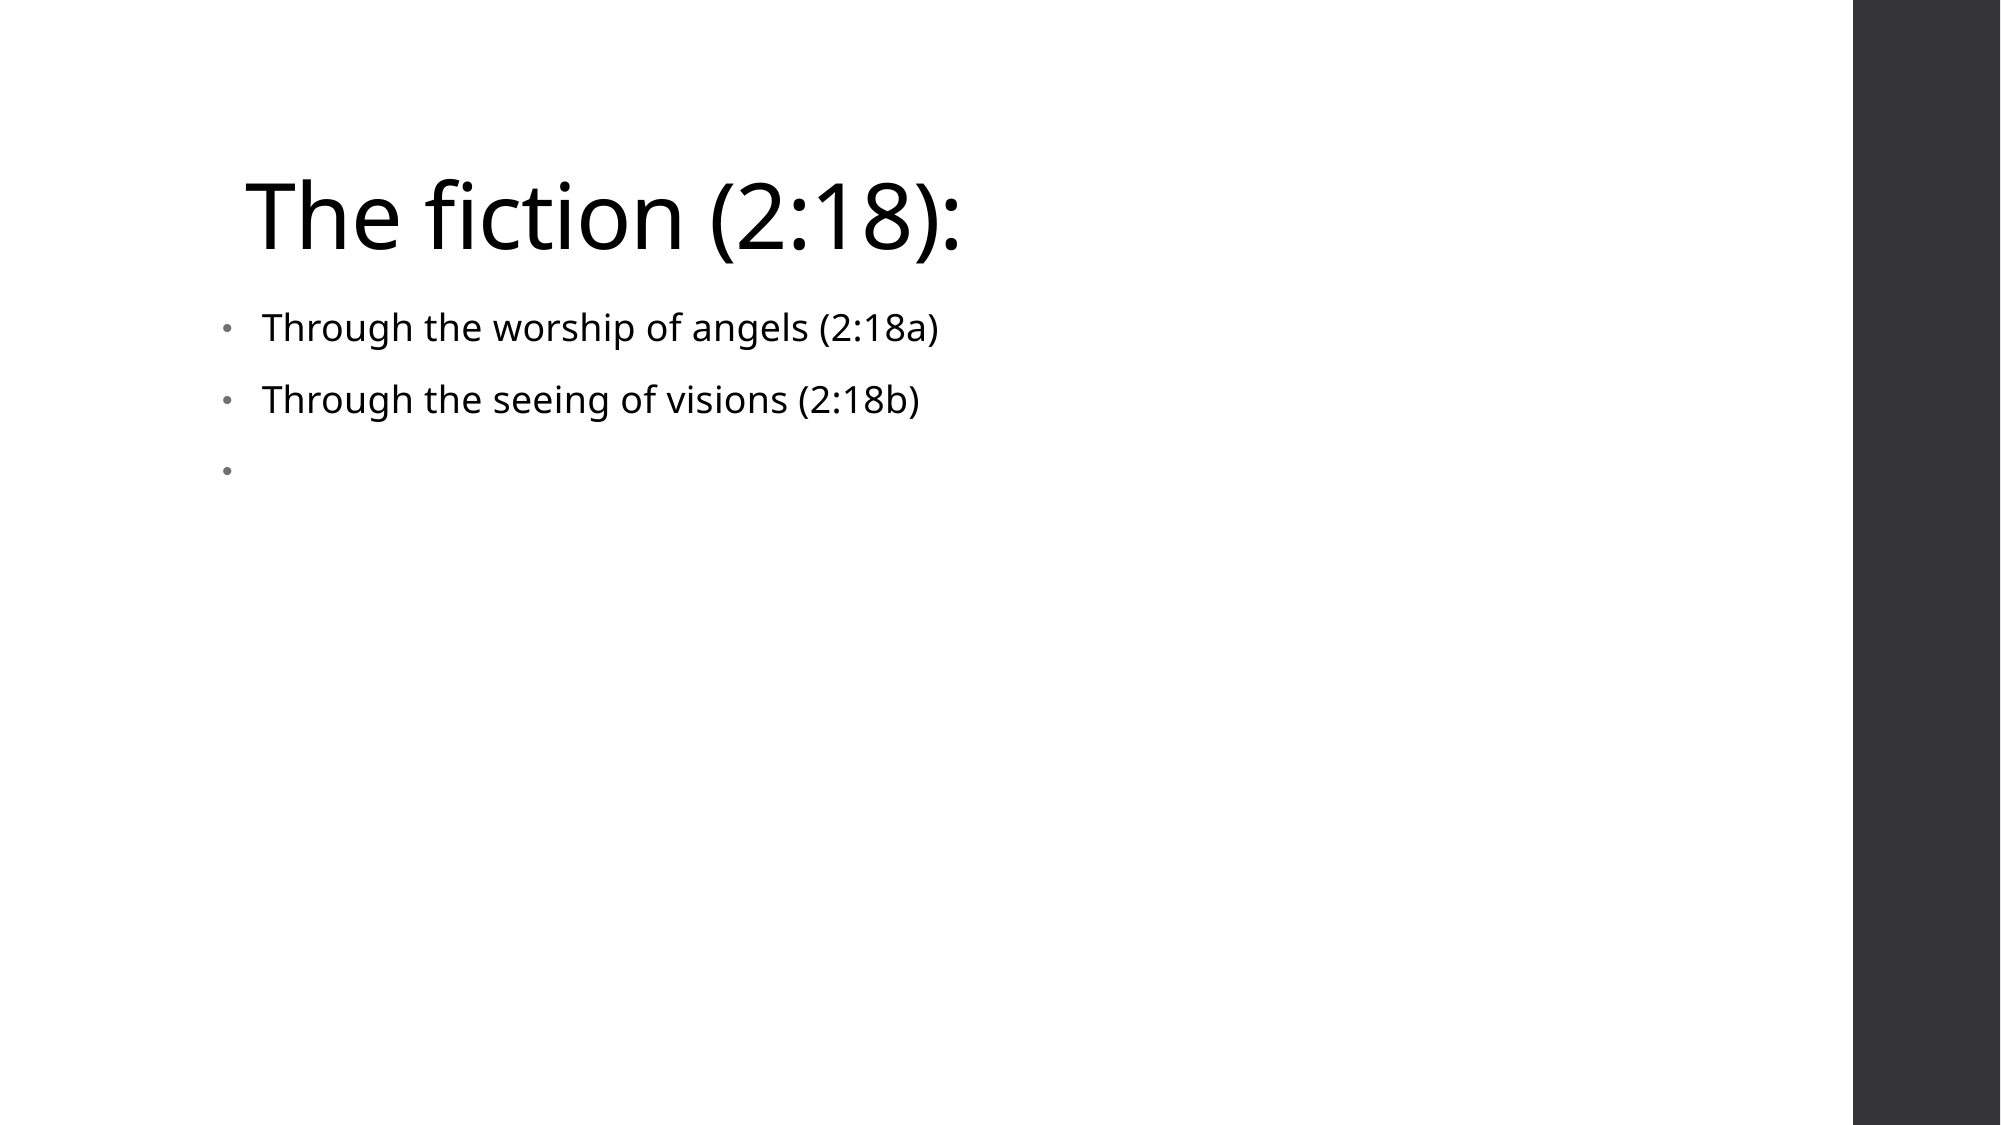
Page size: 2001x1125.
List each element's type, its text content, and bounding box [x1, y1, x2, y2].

list Through the worship of angels (2:18a) Through the seeing of visions (2:18b) [206, 299, 1617, 1014]
title The fiction (2:18): [206, 60, 1797, 278]
